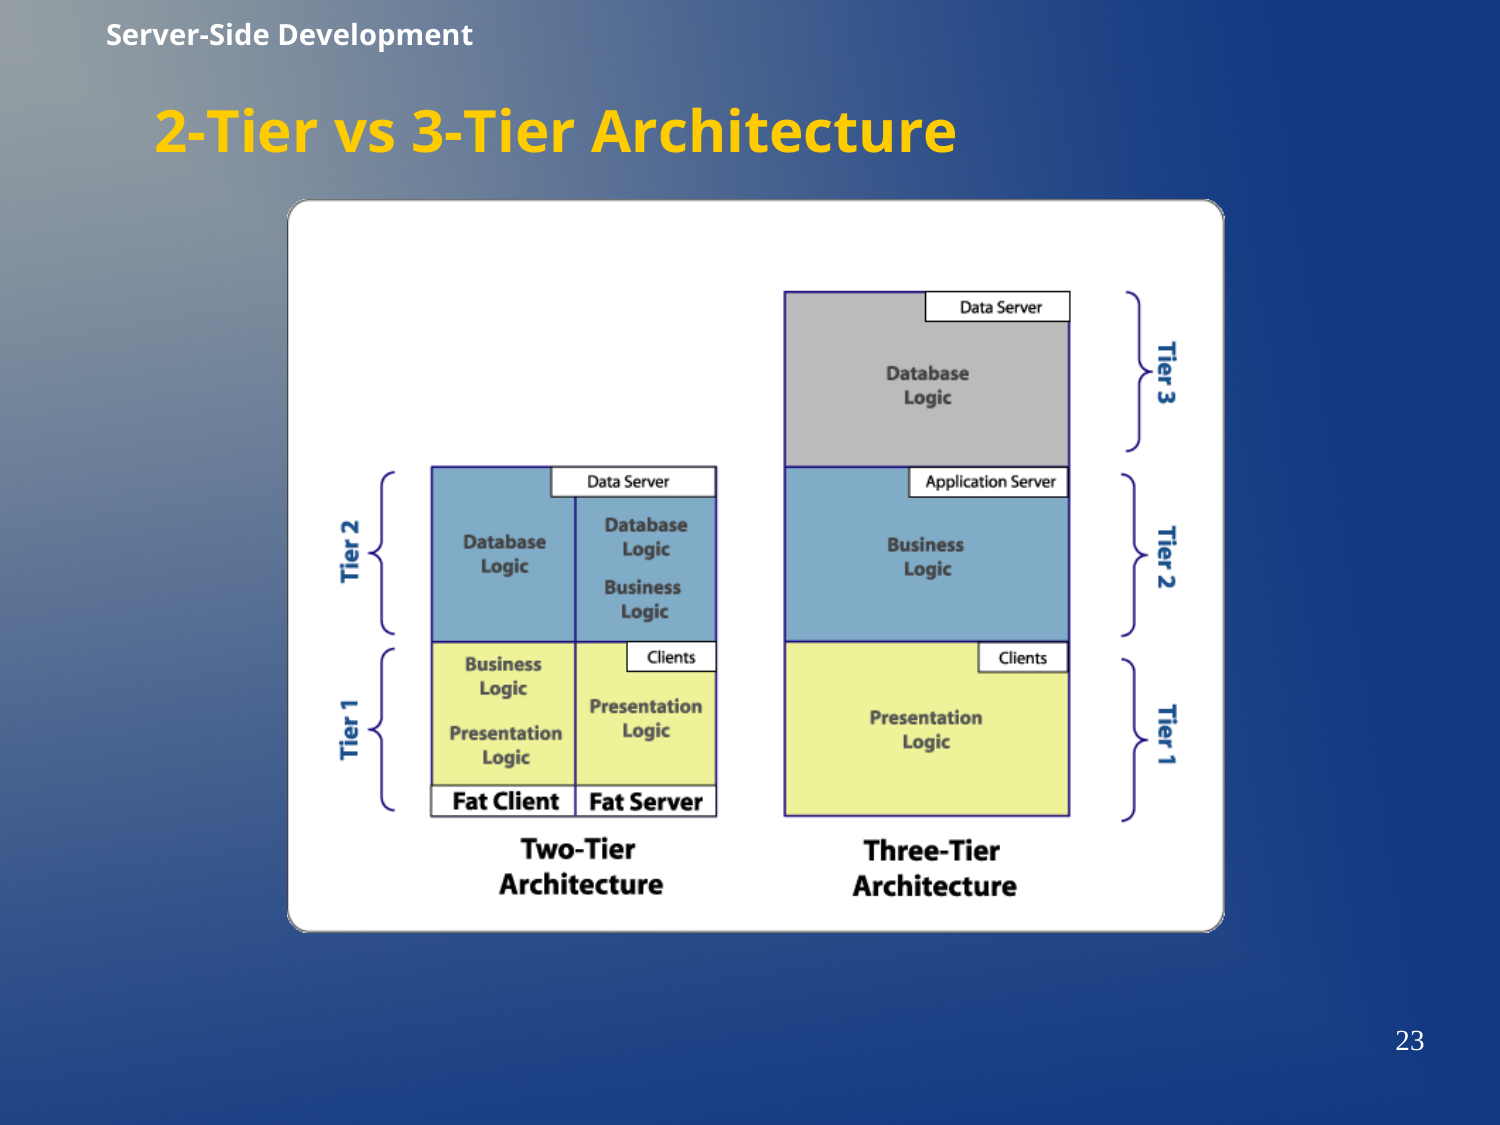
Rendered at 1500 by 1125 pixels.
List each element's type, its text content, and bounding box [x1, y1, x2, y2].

text_box 2-Tier vs 3-Tier Architecture [139, 86, 974, 172]
text_box Server-Side Development [83, 8, 489, 59]
picture [0, 0, 1500, 1125]
